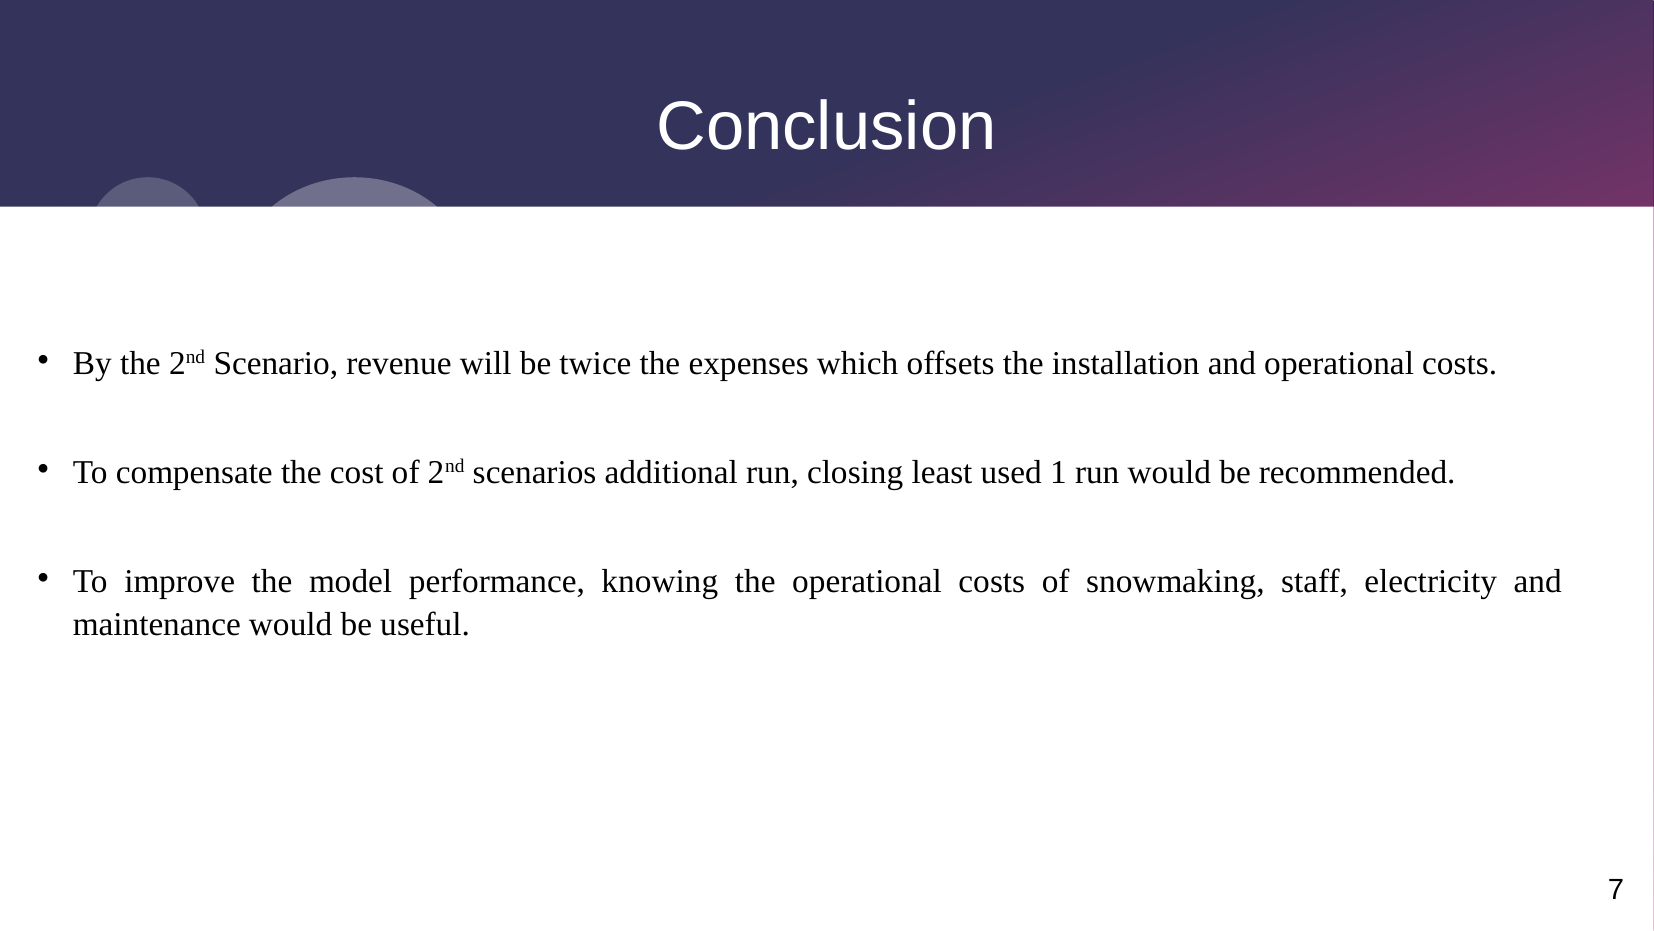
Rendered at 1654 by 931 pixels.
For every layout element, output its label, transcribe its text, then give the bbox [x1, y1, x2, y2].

title Conclusion [88, 44, 1565, 207]
subtitle By the 2nd Scenario, revenue will be twice the expenses which offsets the installation and operational costs. To compensate the cost of 2nd scenarios additional run, closing least used 1 run would be recommended. To improve the model performance, knowing the operational costs of snowmaking, staff, electricity and maintenance would be useful. [37, 236, 1565, 827]
